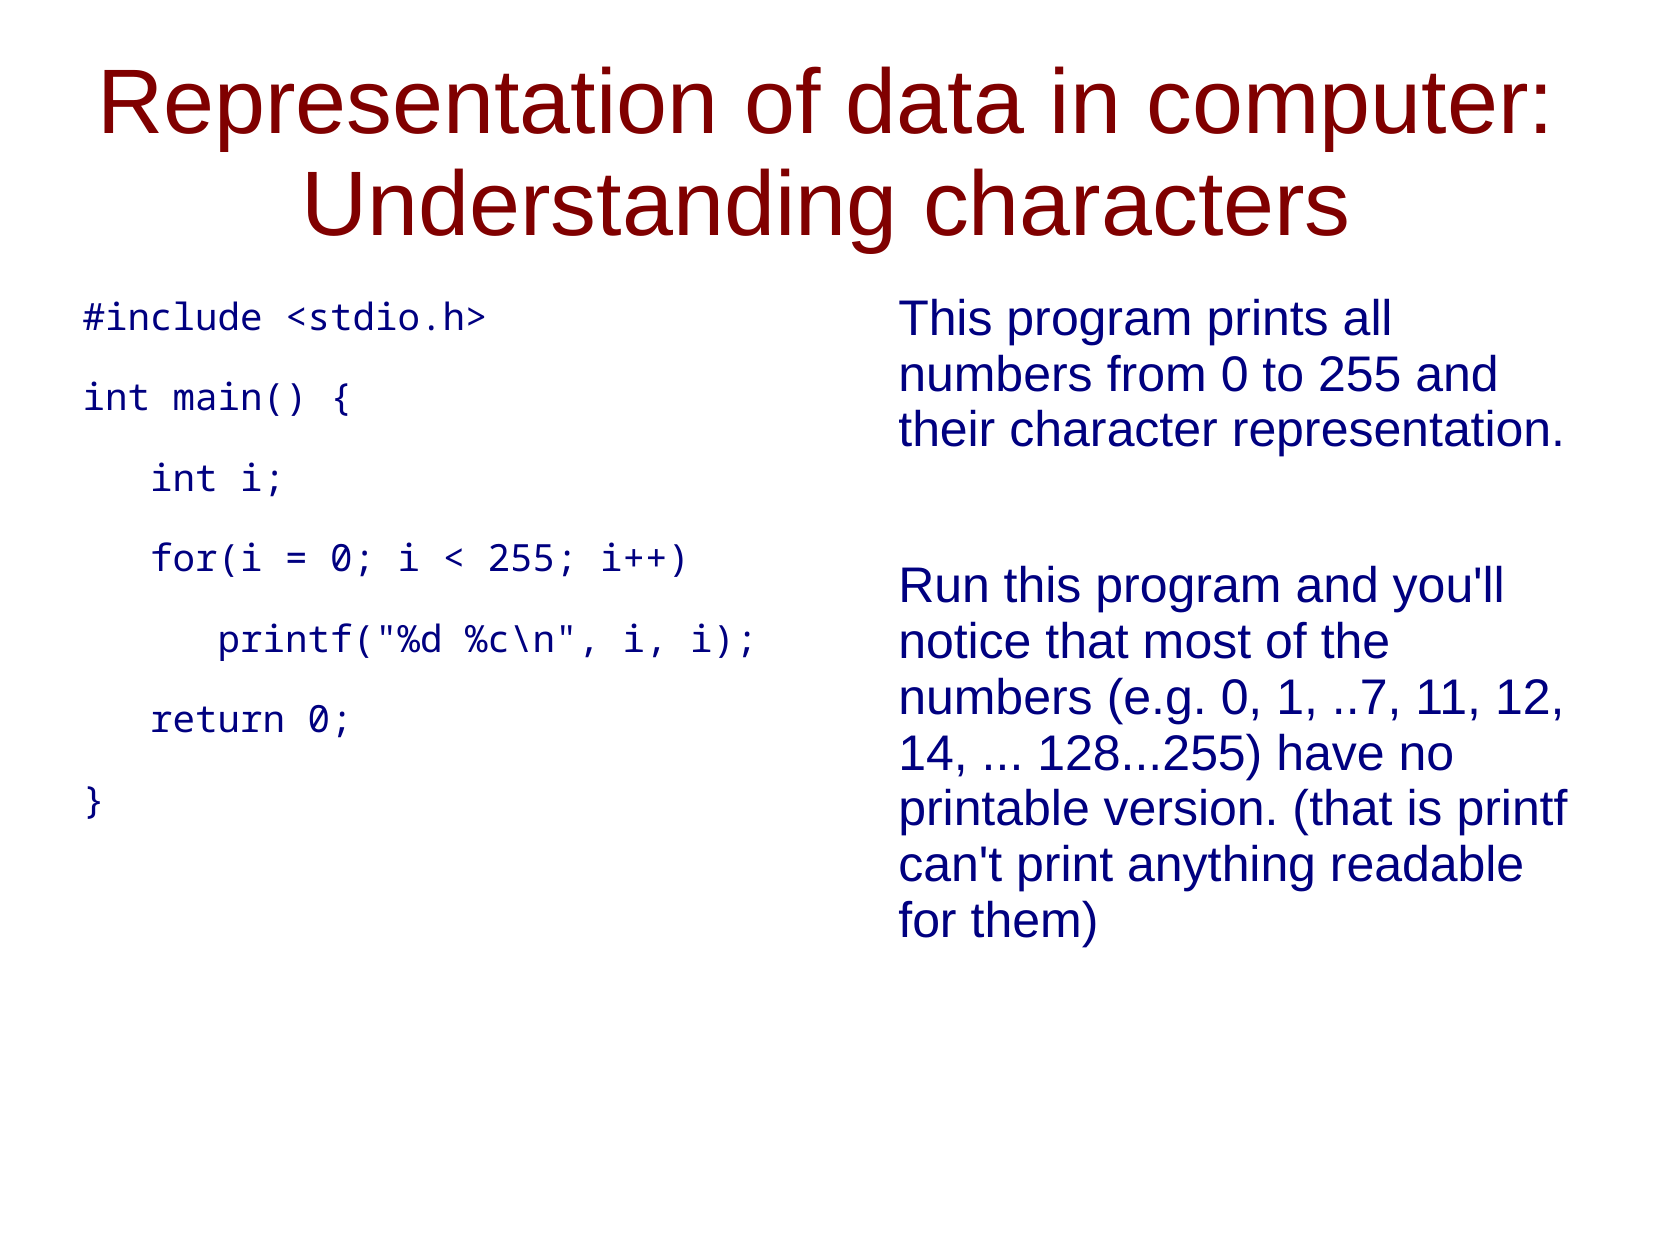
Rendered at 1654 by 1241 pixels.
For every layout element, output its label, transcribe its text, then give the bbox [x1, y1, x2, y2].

title Representation of data in computer: Understanding characters [82, 49, 1571, 257]
list #include <stdio.h> int main() { int i; for(i = 0; i < 255; i++) printf("%d %c\n", i, i); return 0; } [82, 290, 809, 1010]
list This program prints all numbers from 0 to 255 and their character representation. Run this program and you'll notice that most of the numbers (e.g. 0, 1, ..7, 11, 12, 14, ... 128...255) have no printable version. (that is printf can't print anything readable for them) [845, 290, 1572, 1010]
